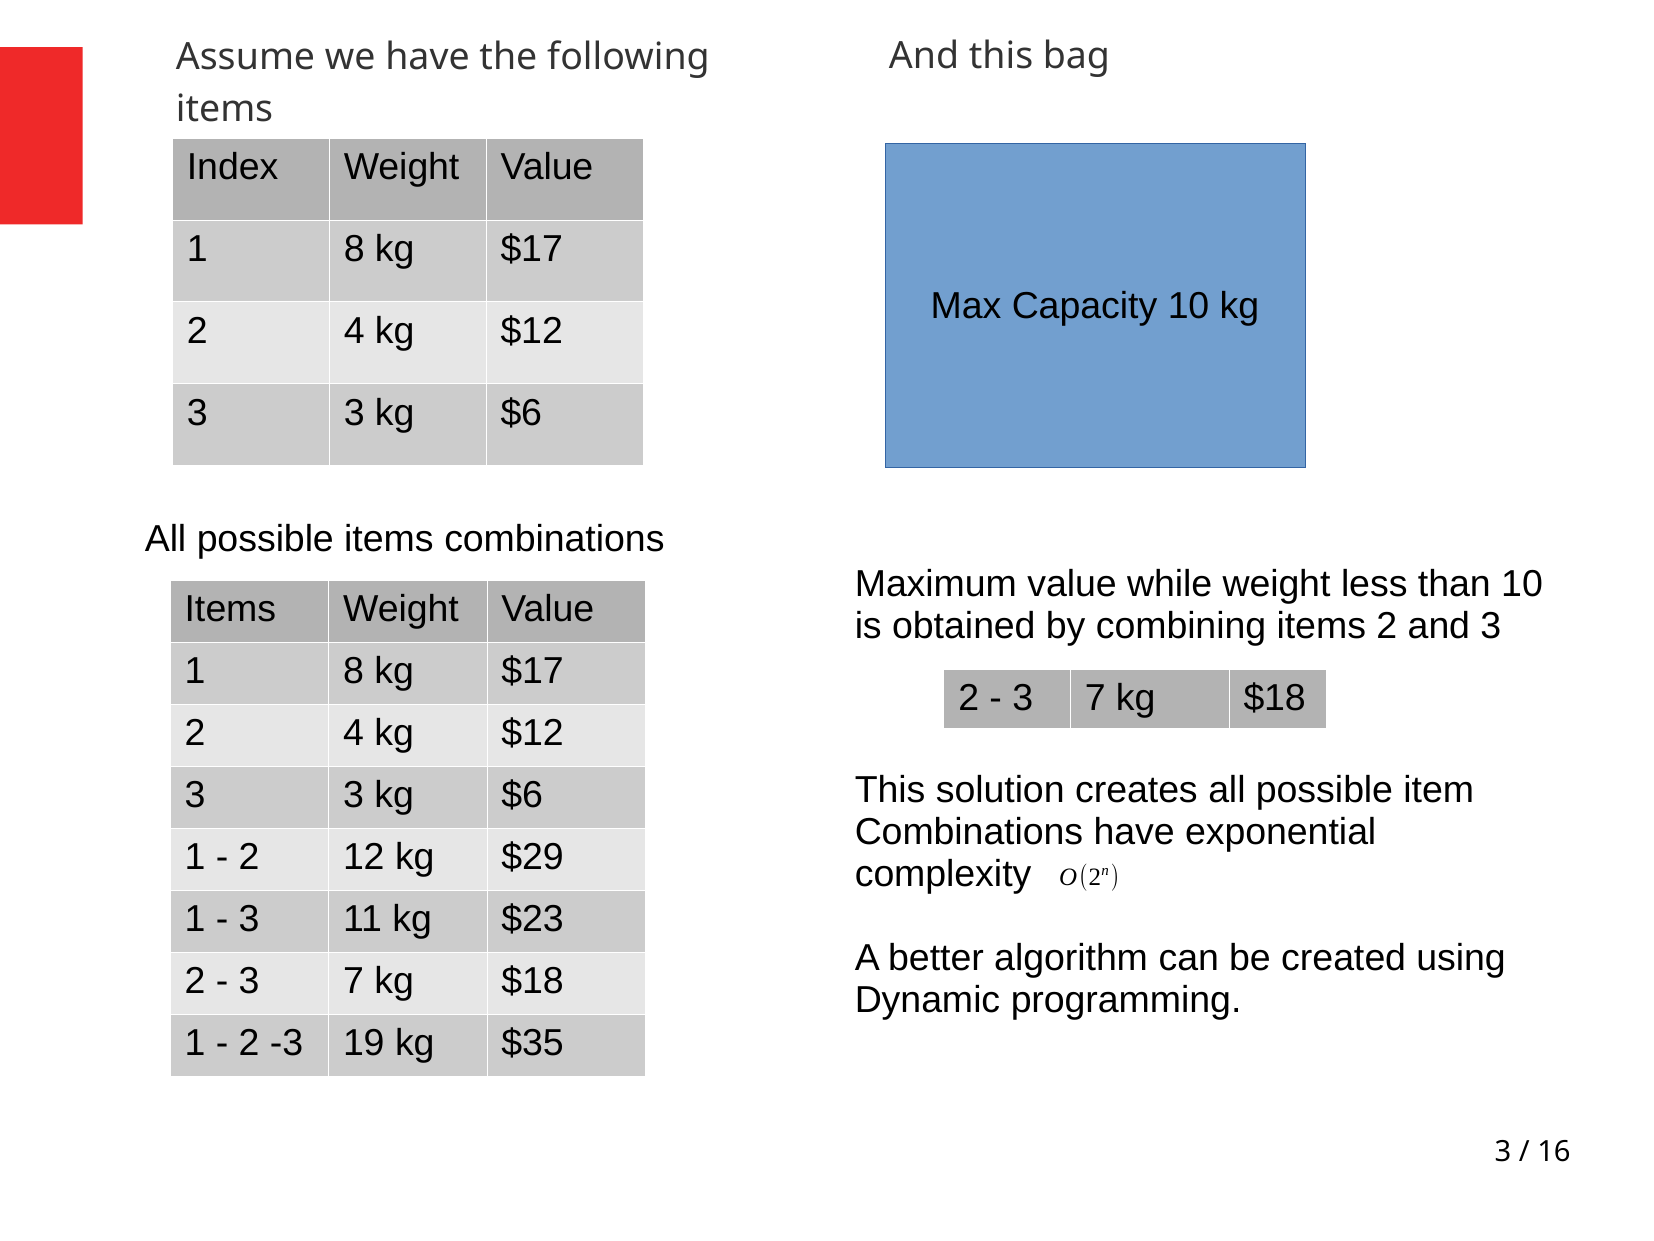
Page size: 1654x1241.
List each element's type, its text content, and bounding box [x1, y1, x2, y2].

table_cell 2 - 3 [171, 953, 328, 1014]
table_cell 3 kg [329, 767, 487, 828]
table_cell 3 kg [330, 384, 486, 465]
text_box All possible items combinations [130, 510, 680, 567]
table_cell $35 [488, 1015, 645, 1076]
table_cell 1 [171, 643, 328, 704]
table_cell 4 kg [329, 705, 487, 766]
table_cell 7 kg [329, 953, 487, 1014]
table_cell $6 [487, 384, 643, 465]
text_box Maximum value while weight less than 10 is obtained by combining items 2 and 3 [840, 554, 1558, 654]
table_header Value [488, 581, 645, 642]
table_cell 12 kg [329, 829, 487, 890]
table_header Weight [330, 139, 486, 220]
table_cell $12 [488, 705, 645, 766]
table_cell 8 kg [330, 221, 486, 301]
table_cell $29 [488, 829, 645, 890]
table_cell 19 kg [329, 1015, 487, 1076]
table_cell $12 [487, 302, 643, 383]
table_header Value [487, 139, 643, 220]
table_cell 1 - 3 [171, 891, 328, 952]
chart [1052, 860, 1126, 894]
table_cell 3 [173, 384, 329, 465]
table_cell 1 - 2 -3 [171, 1015, 328, 1076]
table_header $18 [1230, 670, 1326, 728]
table_cell $23 [488, 891, 645, 952]
table_cell $18 [488, 953, 645, 1014]
table_cell 1 [173, 221, 329, 301]
table_cell $17 [487, 221, 643, 301]
table_cell 1 - 2 [171, 829, 328, 890]
table_cell 11 kg [329, 891, 487, 952]
table_header Index [173, 139, 329, 220]
list And this bag [818, 28, 1481, 599]
text_box This solution creates all possible item Combinations have exponential complexity A better algorithm can be created using Dynamic programming. [840, 761, 1521, 1029]
table_header 7 kg [1071, 670, 1229, 728]
list Assume we have the following items [105, 30, 767, 496]
table_cell 4 kg [330, 302, 486, 383]
table_header Items [171, 581, 328, 642]
table_header Weight [329, 581, 487, 642]
table_cell 8 kg [329, 643, 487, 704]
table_cell 2 [171, 705, 328, 766]
table_cell 2 [173, 302, 329, 383]
table_cell $17 [488, 643, 645, 704]
text_box Max Capacity 10 kg [885, 143, 1306, 468]
table_cell $6 [488, 767, 645, 828]
table_header 2 - 3 [944, 670, 1070, 728]
table_cell 3 [171, 767, 328, 828]
